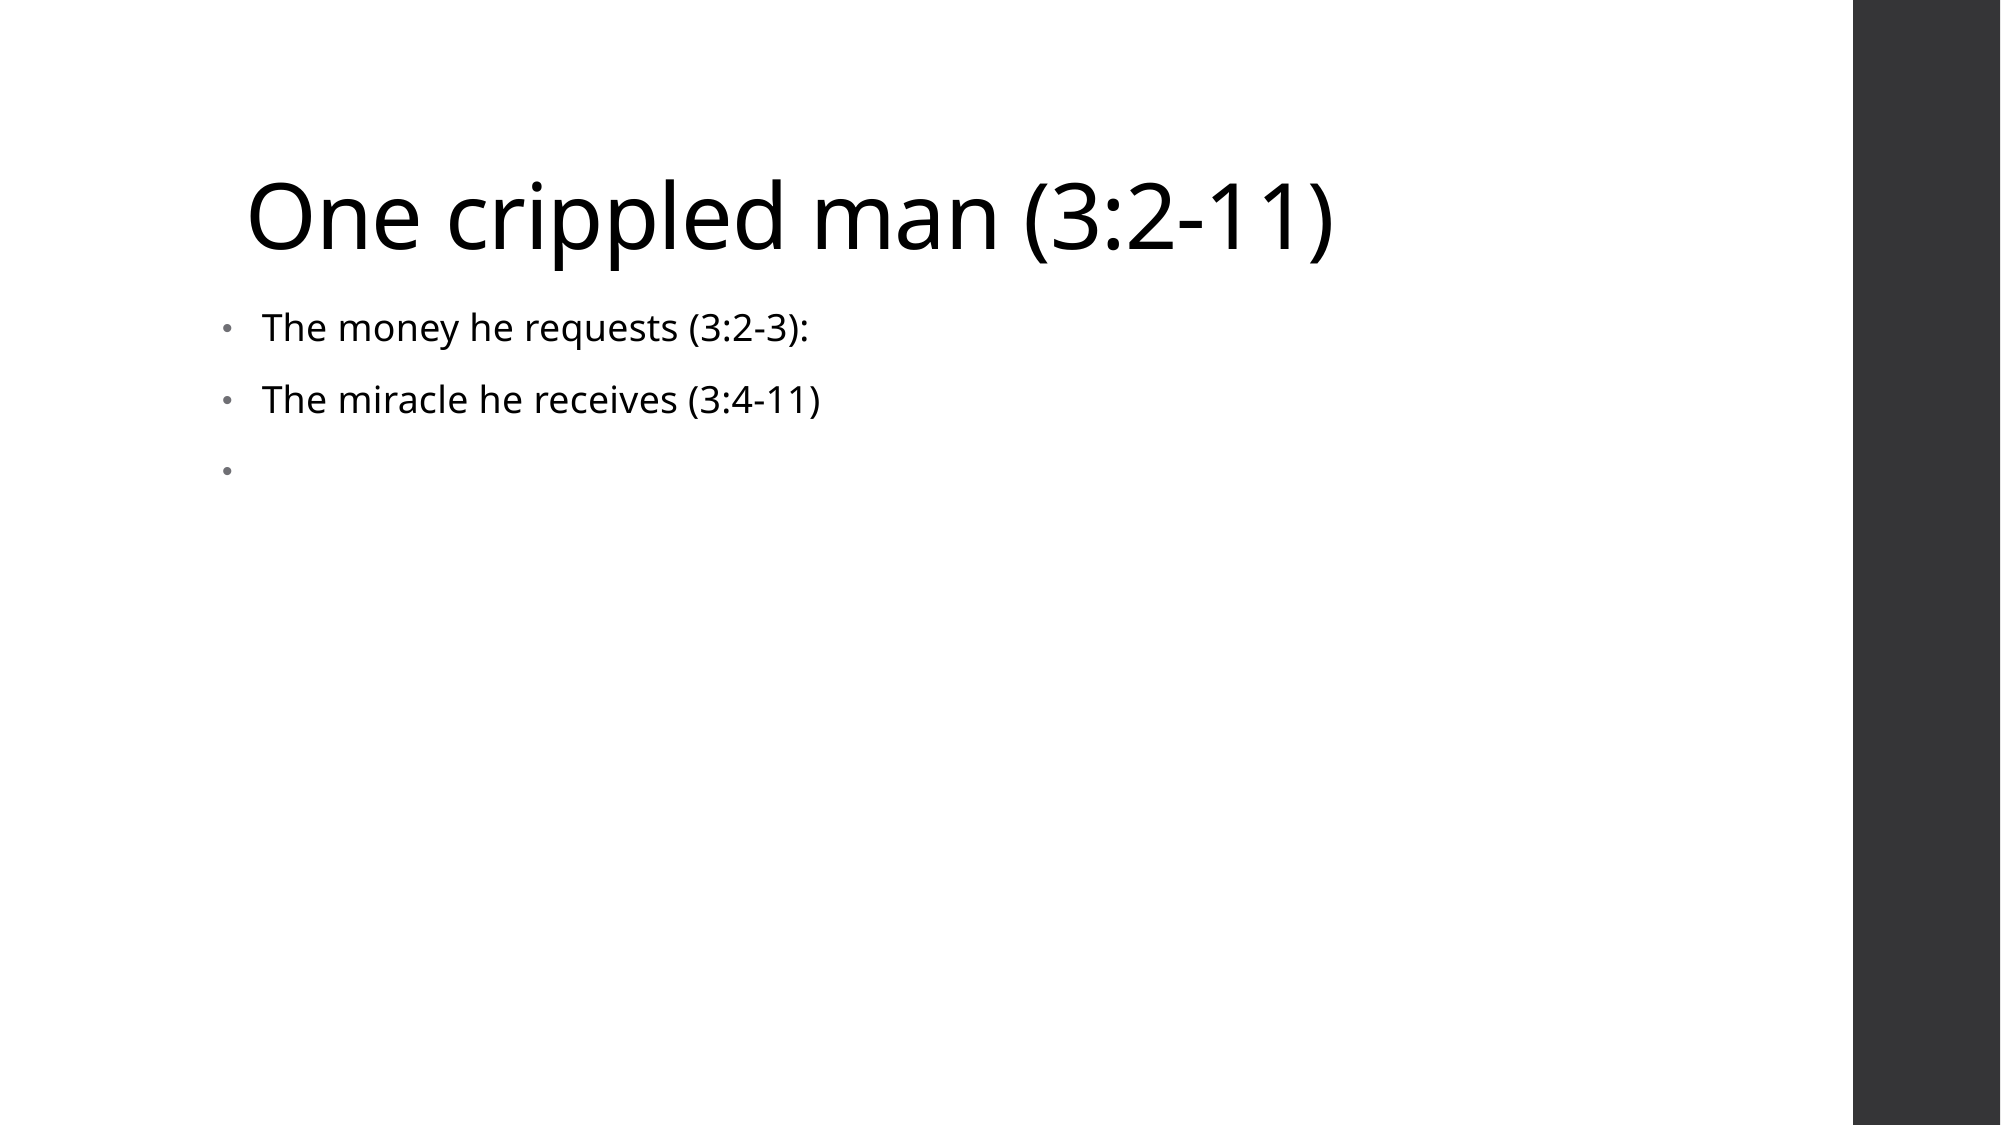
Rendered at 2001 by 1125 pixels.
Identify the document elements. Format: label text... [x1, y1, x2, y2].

list The money he requests (3:2-3): The miracle he receives (3:4-11) [206, 299, 1617, 1014]
title One crippled man (3:2-11) [206, 60, 1797, 278]
